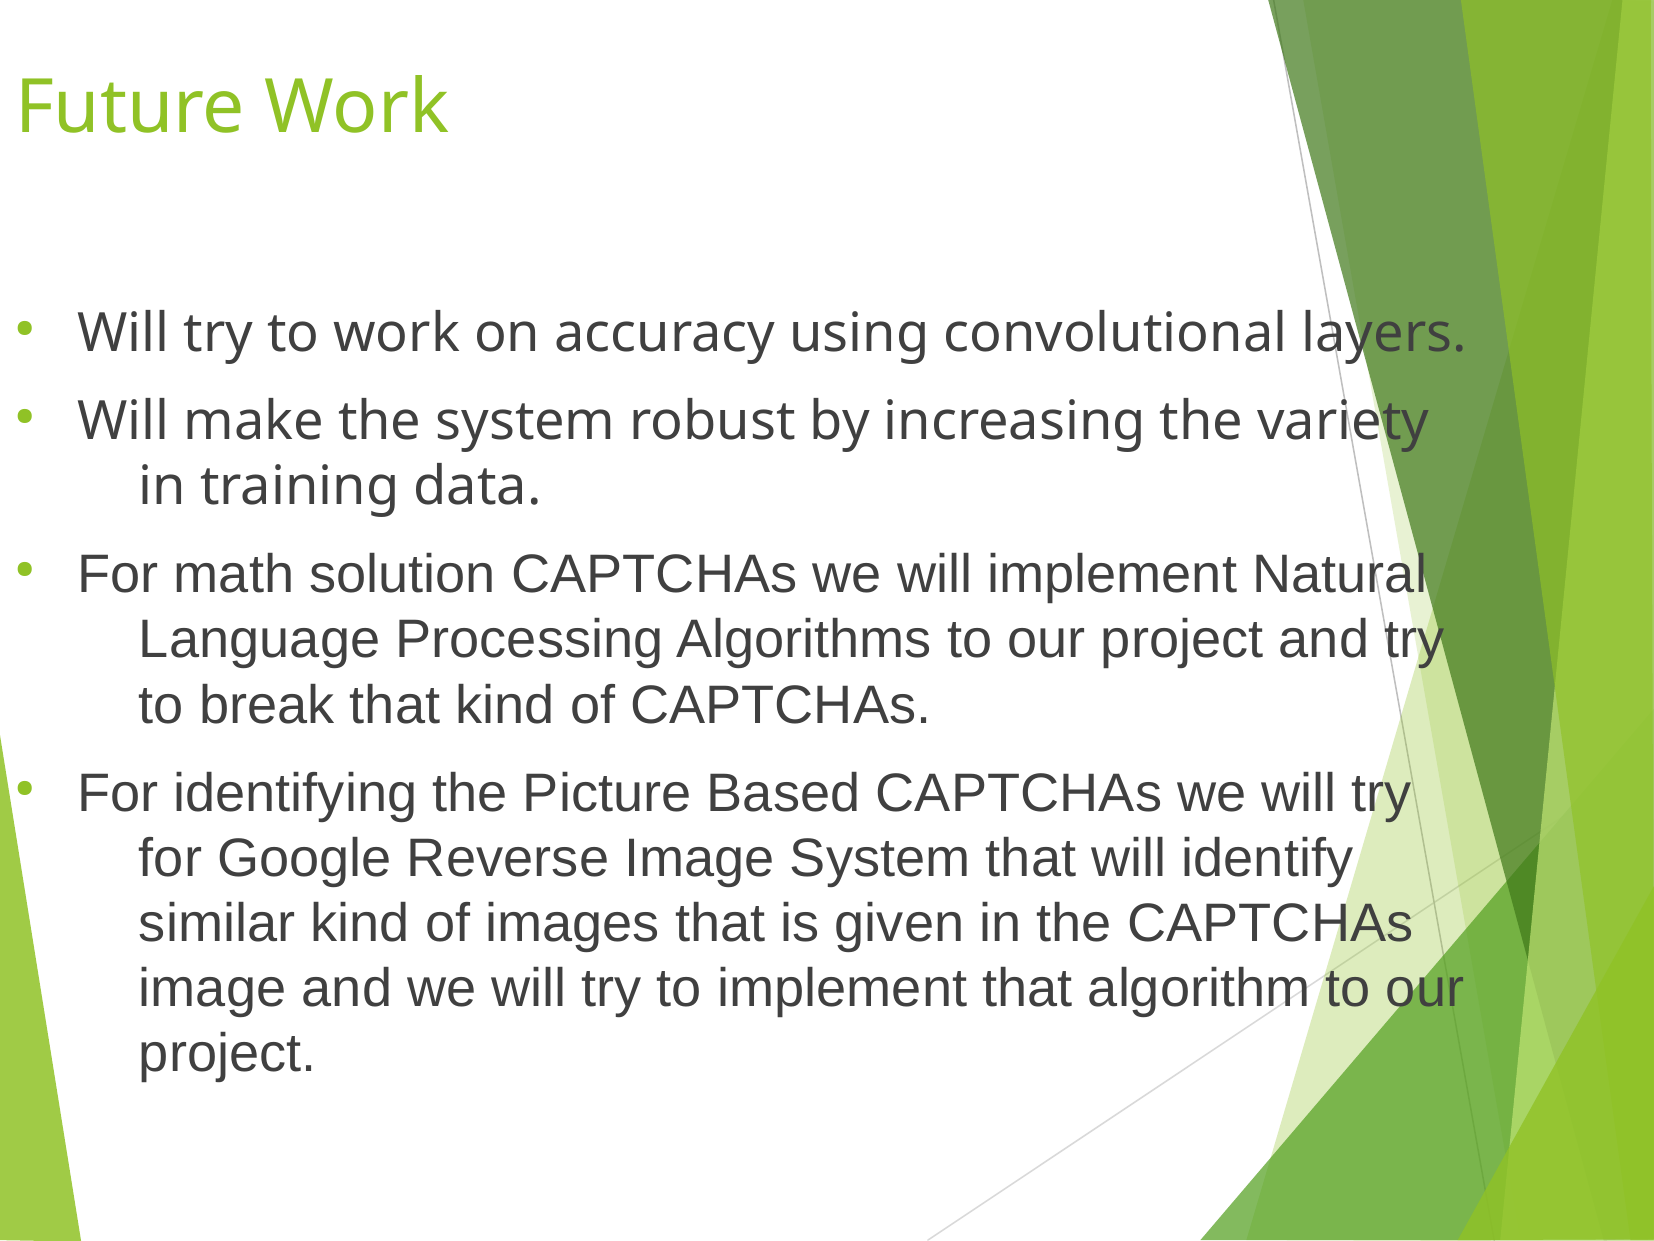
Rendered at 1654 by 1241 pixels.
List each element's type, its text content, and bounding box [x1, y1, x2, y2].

list Will try to work on accuracy using convolutional layers. Will make the system robust by increasing the variety in training data. For math solution CAPTCHAs we will implement Natural Language Processing Algorithms to our project and try to break that kind of CAPTCHAs. For identifying the Picture Based CAPTCHAs we will try for Google Reverse Image System that will identify similar kind of images that is given in the CAPTCHAs image and we will try to implement that algorithm to our project. [0, 290, 1489, 1109]
title Future Work [0, 49, 1489, 257]
